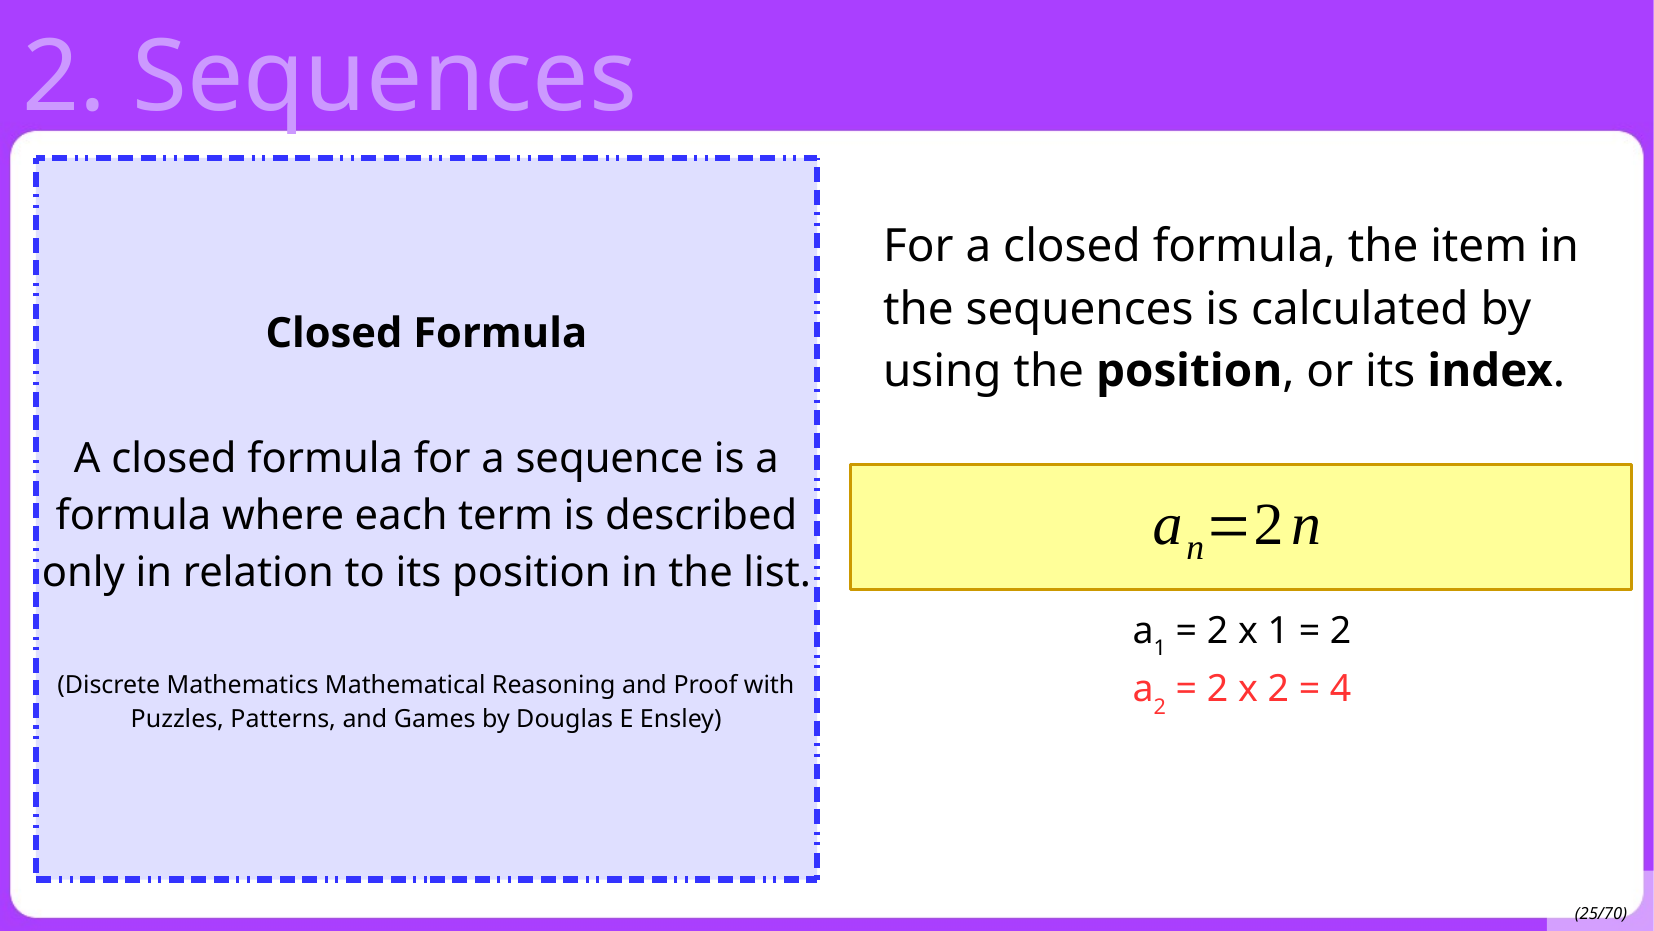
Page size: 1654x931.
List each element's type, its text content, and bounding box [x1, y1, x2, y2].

text_box [850, 464, 1632, 590]
text_box +2 [1624, 870, 1654, 877]
title 2. Sequences [22, 13, 1511, 130]
picture [0, 0, 1654, 931]
chart [1137, 492, 1338, 568]
text_box Closed Formula A closed formula for a sequence is a formula where each term is described only in relation to its position in the list. (Discrete Mathematics Mathematical Reasoning and Proof with Puzzles, Patterns, and Games by Douglas E Ensley) [35, 157, 818, 880]
text_box For a closed formula, the item in the sequences is calculated by using the position, or its index. [839, 221, 1624, 392]
text_box (<number>/70) [1546, 877, 1654, 931]
text_box a1 = 2 x 1 = 2 a2 = 2 x 2 = 4 a3 = 2 x 3 = 6 a4 = 2 x 4 = 8 etc. [860, 602, 1624, 890]
